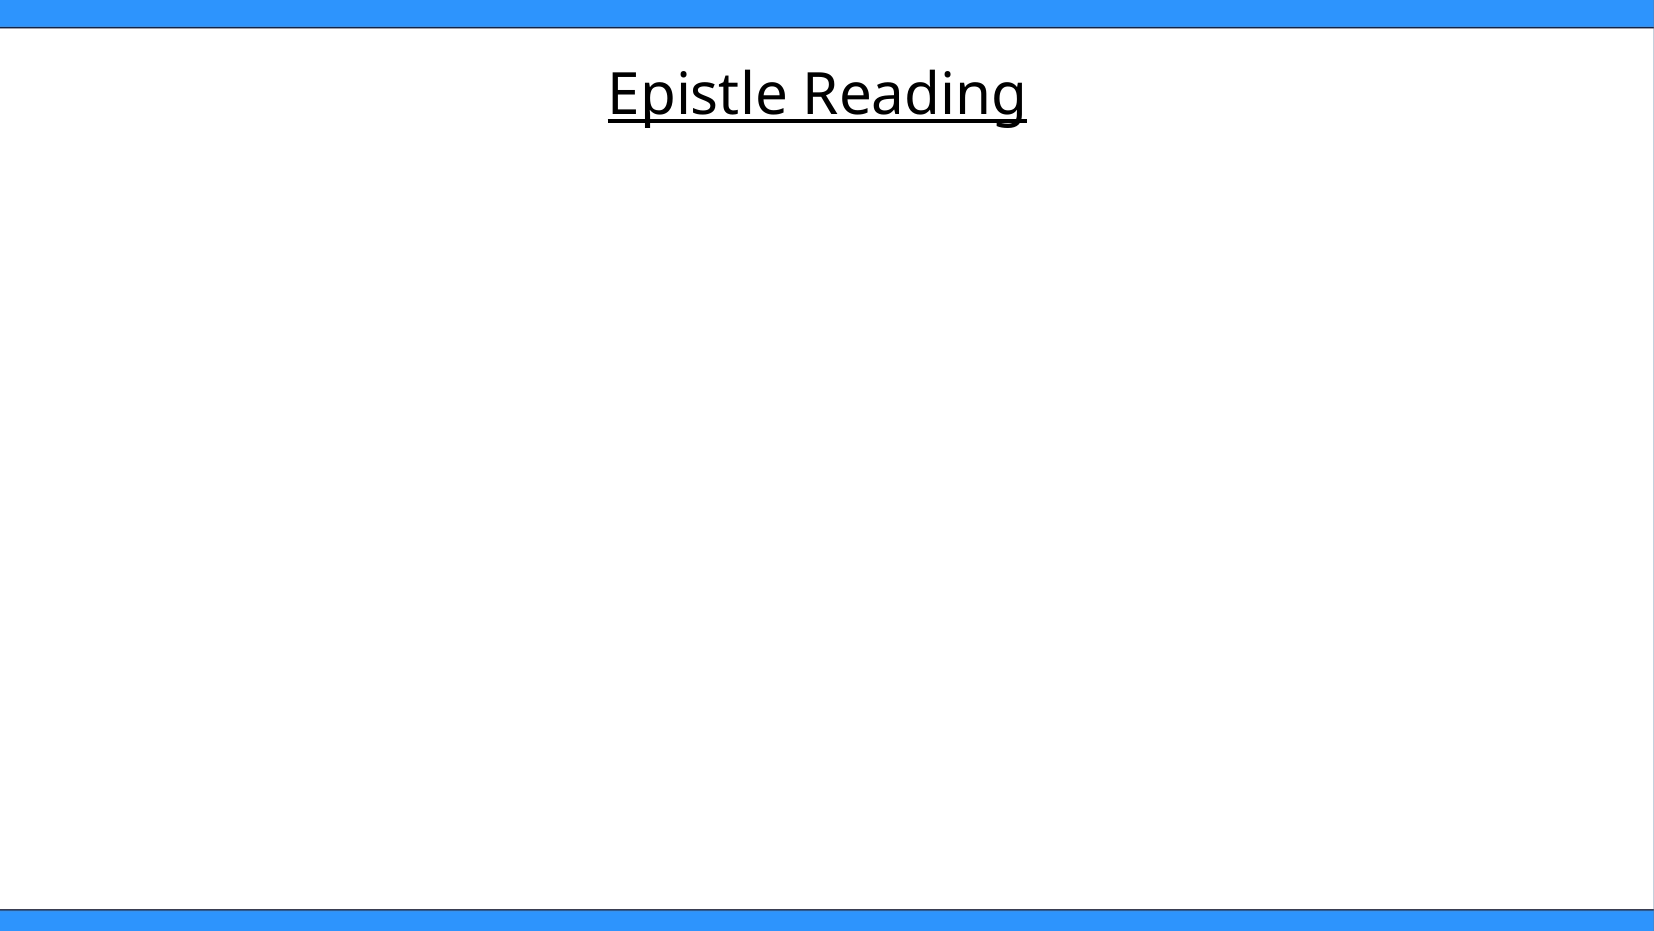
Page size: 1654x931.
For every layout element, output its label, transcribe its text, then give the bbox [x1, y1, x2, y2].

text_box Epistle Reading [105, 45, 1531, 209]
picture [0, 0, 1654, 931]
